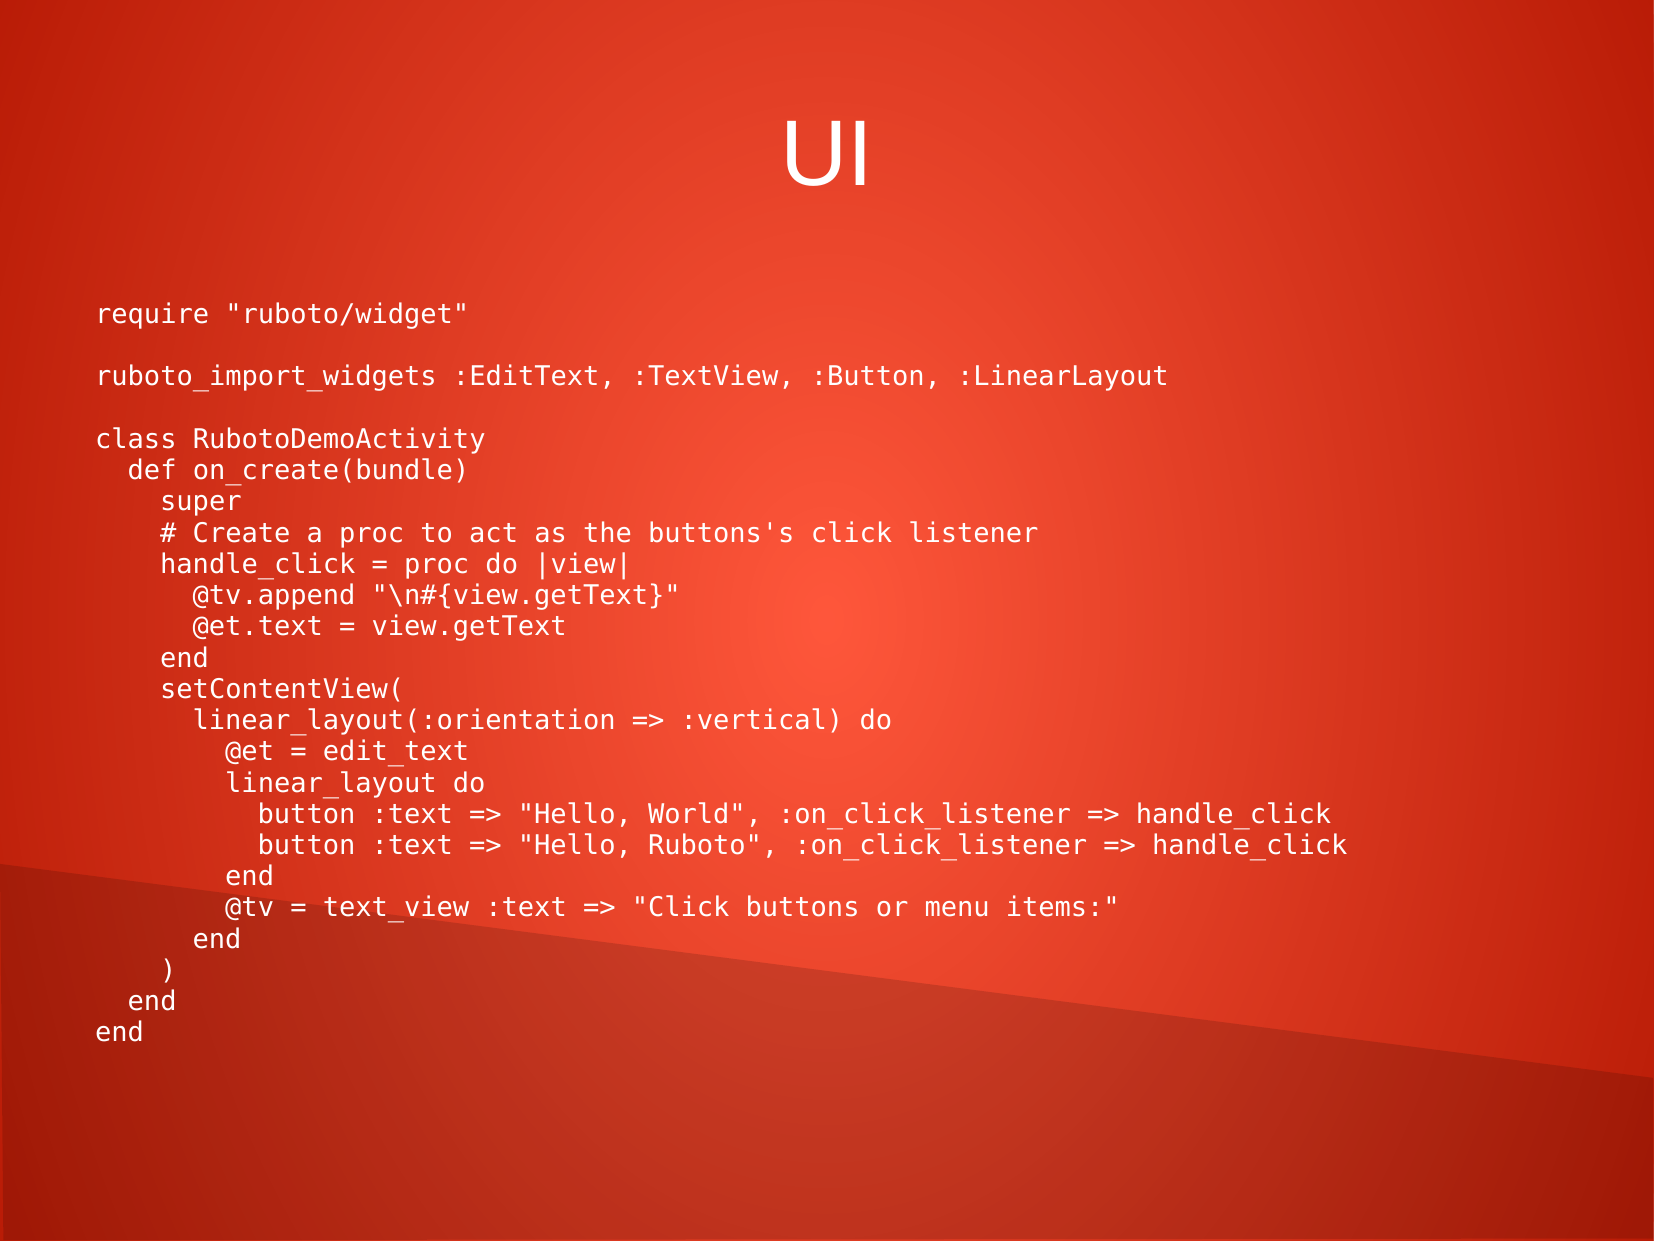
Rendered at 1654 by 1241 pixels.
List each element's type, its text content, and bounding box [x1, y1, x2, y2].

title UI [82, 49, 1571, 257]
text_box require "ruboto/widget" ruboto_import_widgets :EditText, :TextView, :Button, :LinearLayout class RubotoDemoActivity def on_create(bundle) super # Create a proc to act as the buttons's click listener handle_click = proc do |view| @tv.append "\n#{view.getText}" @et.text = view.getText end setContentView( linear_layout(:orientation => :vertical) do @et = edit_text linear_layout do button :text => "Hello, World", :on_click_listener => handle_click button :text => "Hello, Ruboto", :on_click_listener => handle_click end @tv = text_view :text => "Click buttons or menu items:" end ) end end [45, 291, 1606, 1056]
